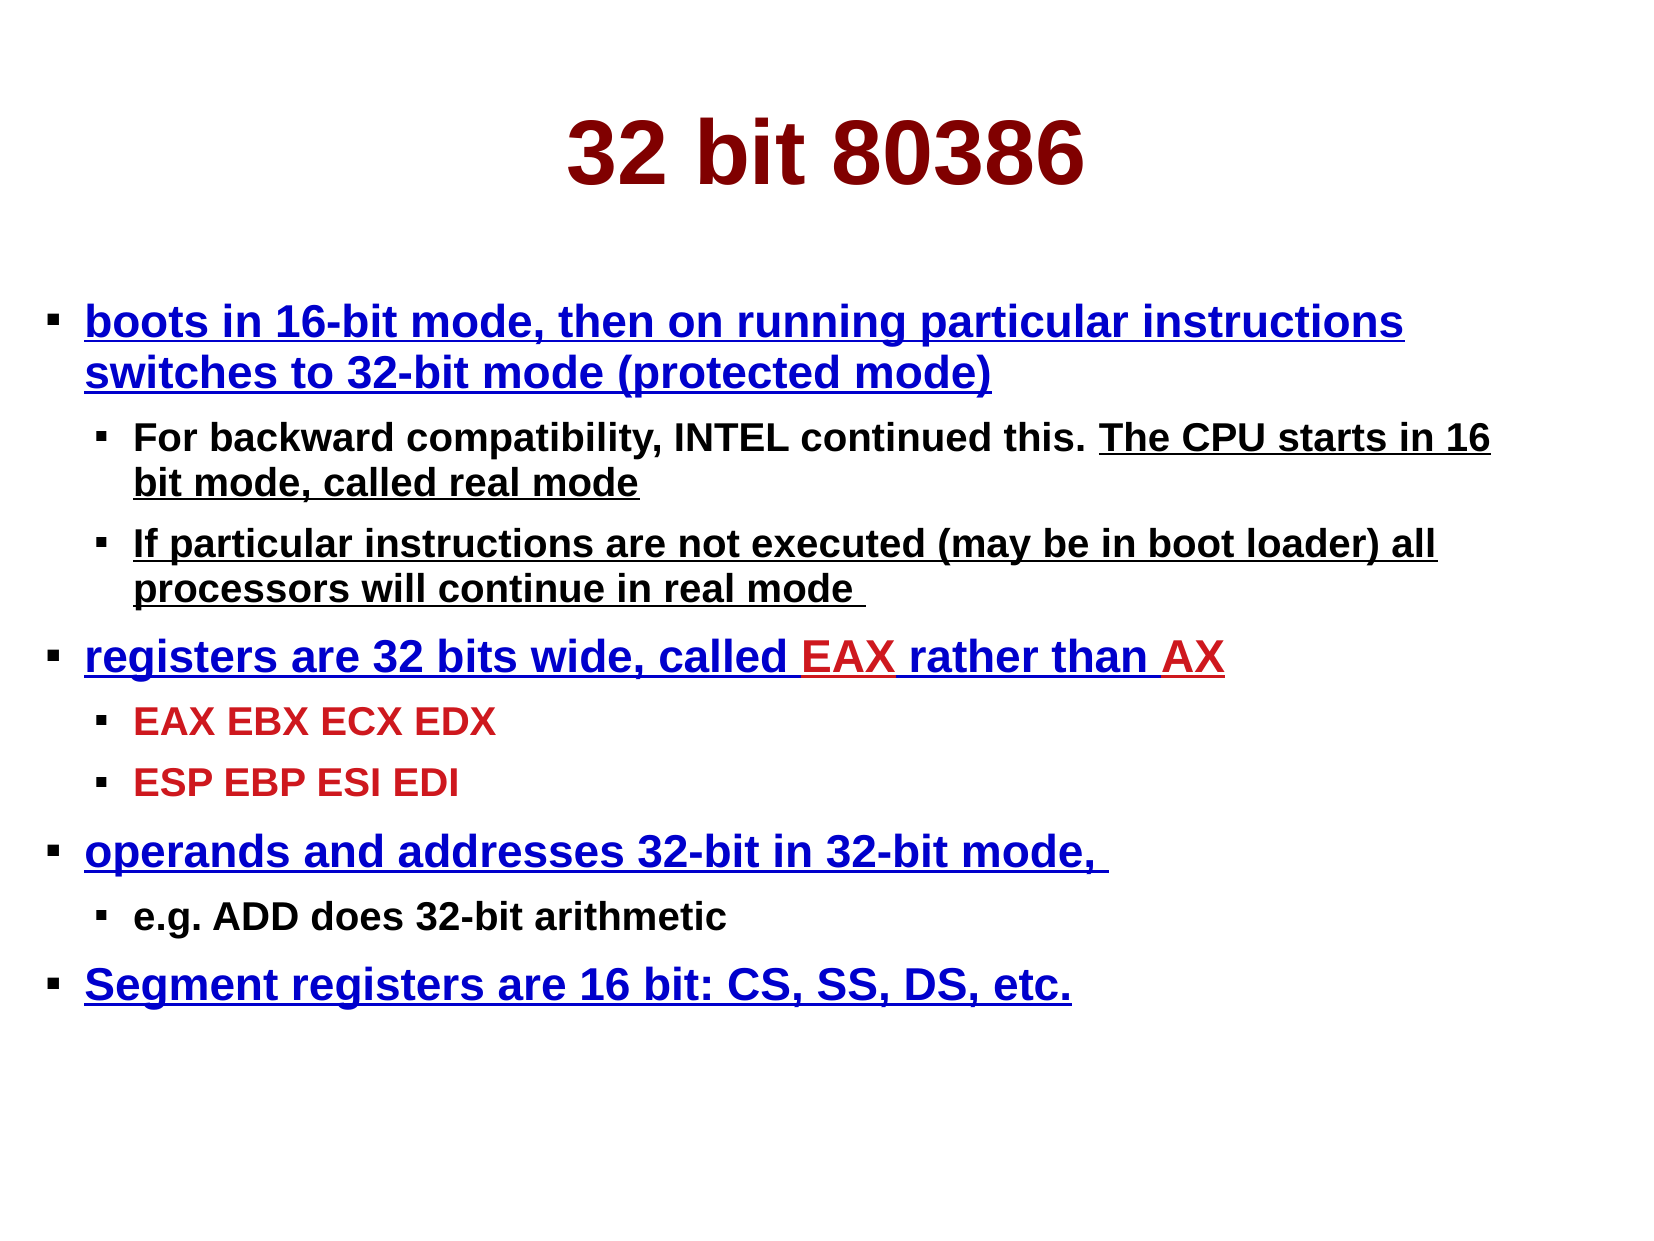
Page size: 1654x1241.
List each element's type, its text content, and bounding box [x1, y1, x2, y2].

list boots in 16-bit mode, then on running particular instructions switches to 32-bit mode (protected mode) For backward compatibility, INTEL continued this. The CPU starts in 16 bit mode, called real mode If particular instructions are not executed (may be in boot loader) all processors will continue in real mode registers are 32 bits wide, called EAX rather than AX EAX EBX ECX EDX ESP EBP ESI EDI operands and addresses 32-bit in 32-bit mode, e.g. ADD does 32-bit arithmetic Segment registers are 16 bit: CS, SS, DS, etc. [35, 295, 1524, 1015]
title 32 bit 80386 [82, 49, 1571, 257]
